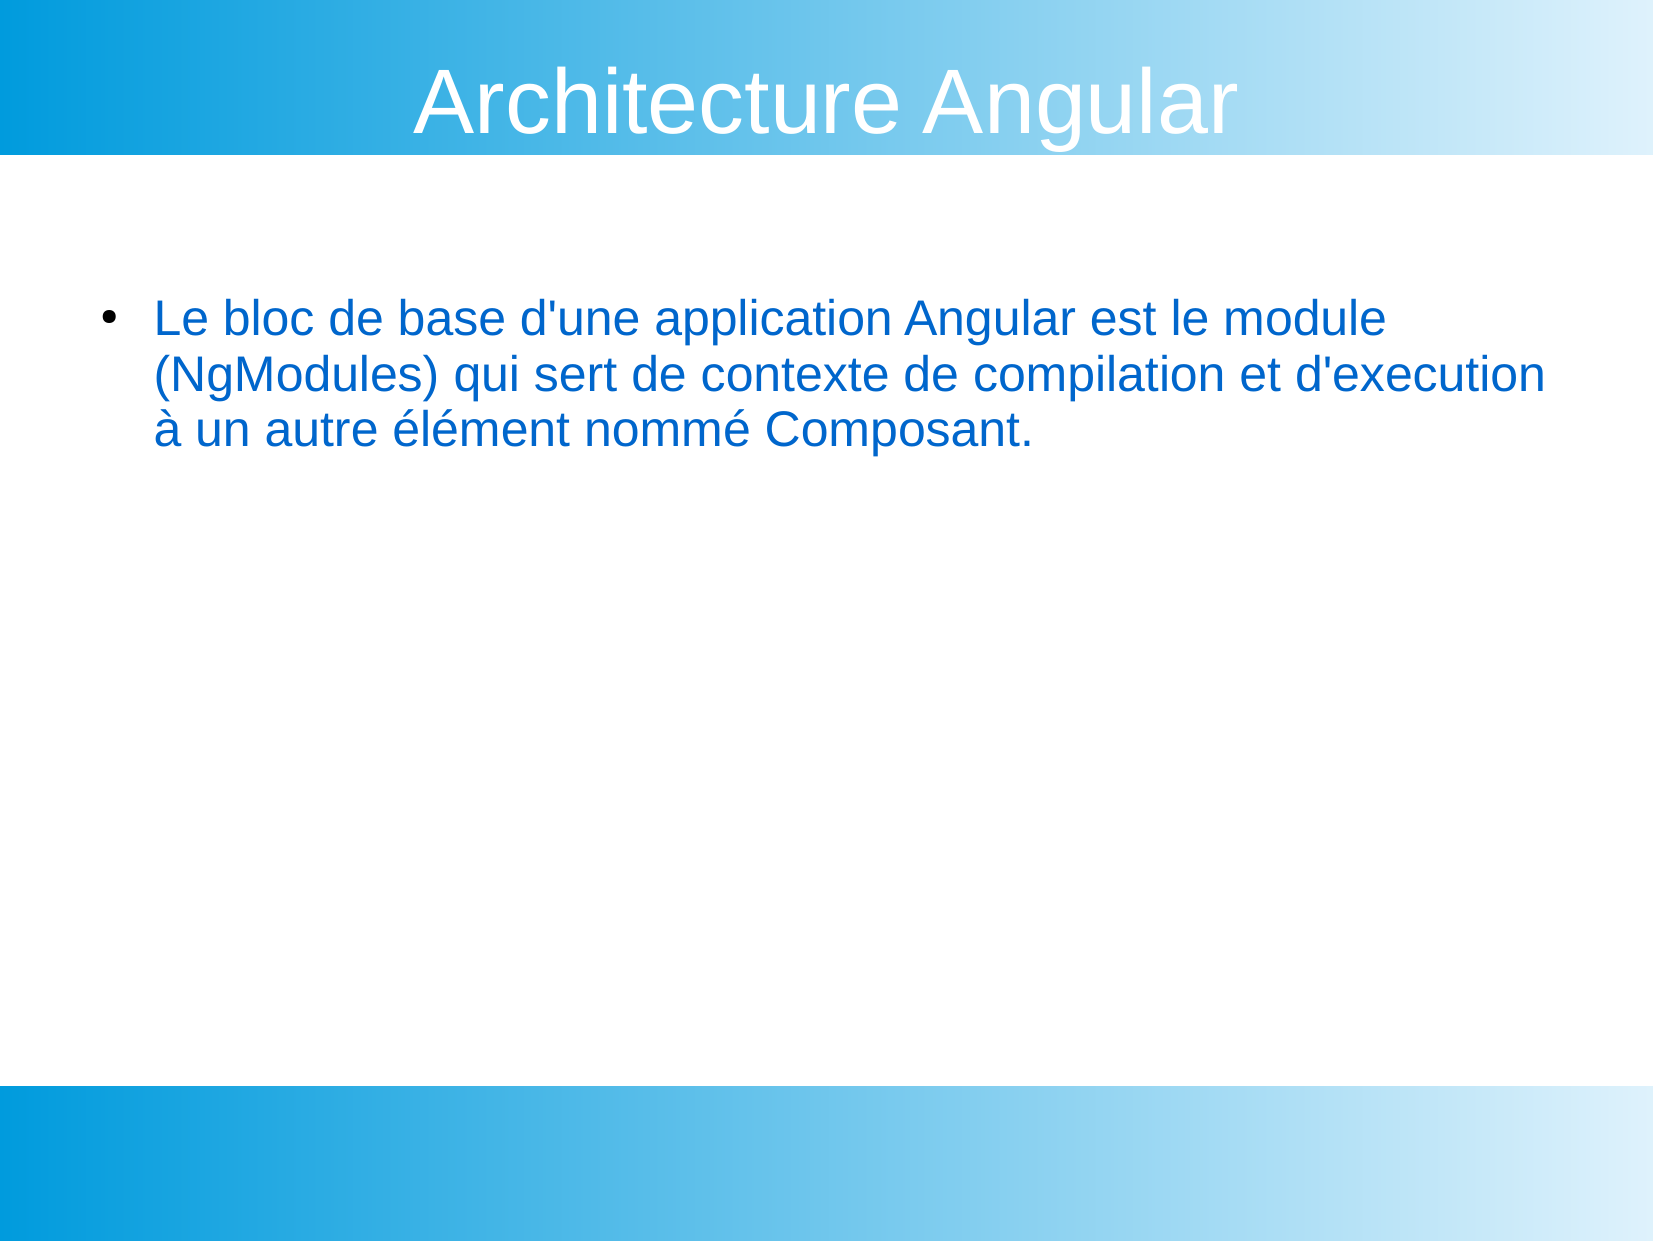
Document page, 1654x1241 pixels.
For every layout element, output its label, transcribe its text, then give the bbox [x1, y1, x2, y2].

list Le bloc de base d'une application Angular est le module (NgModules) qui sert de contexte de compilation et d'execution à un autre élément nommé Composant. [82, 290, 1571, 1010]
title Architecture Angular [82, 49, 1571, 155]
